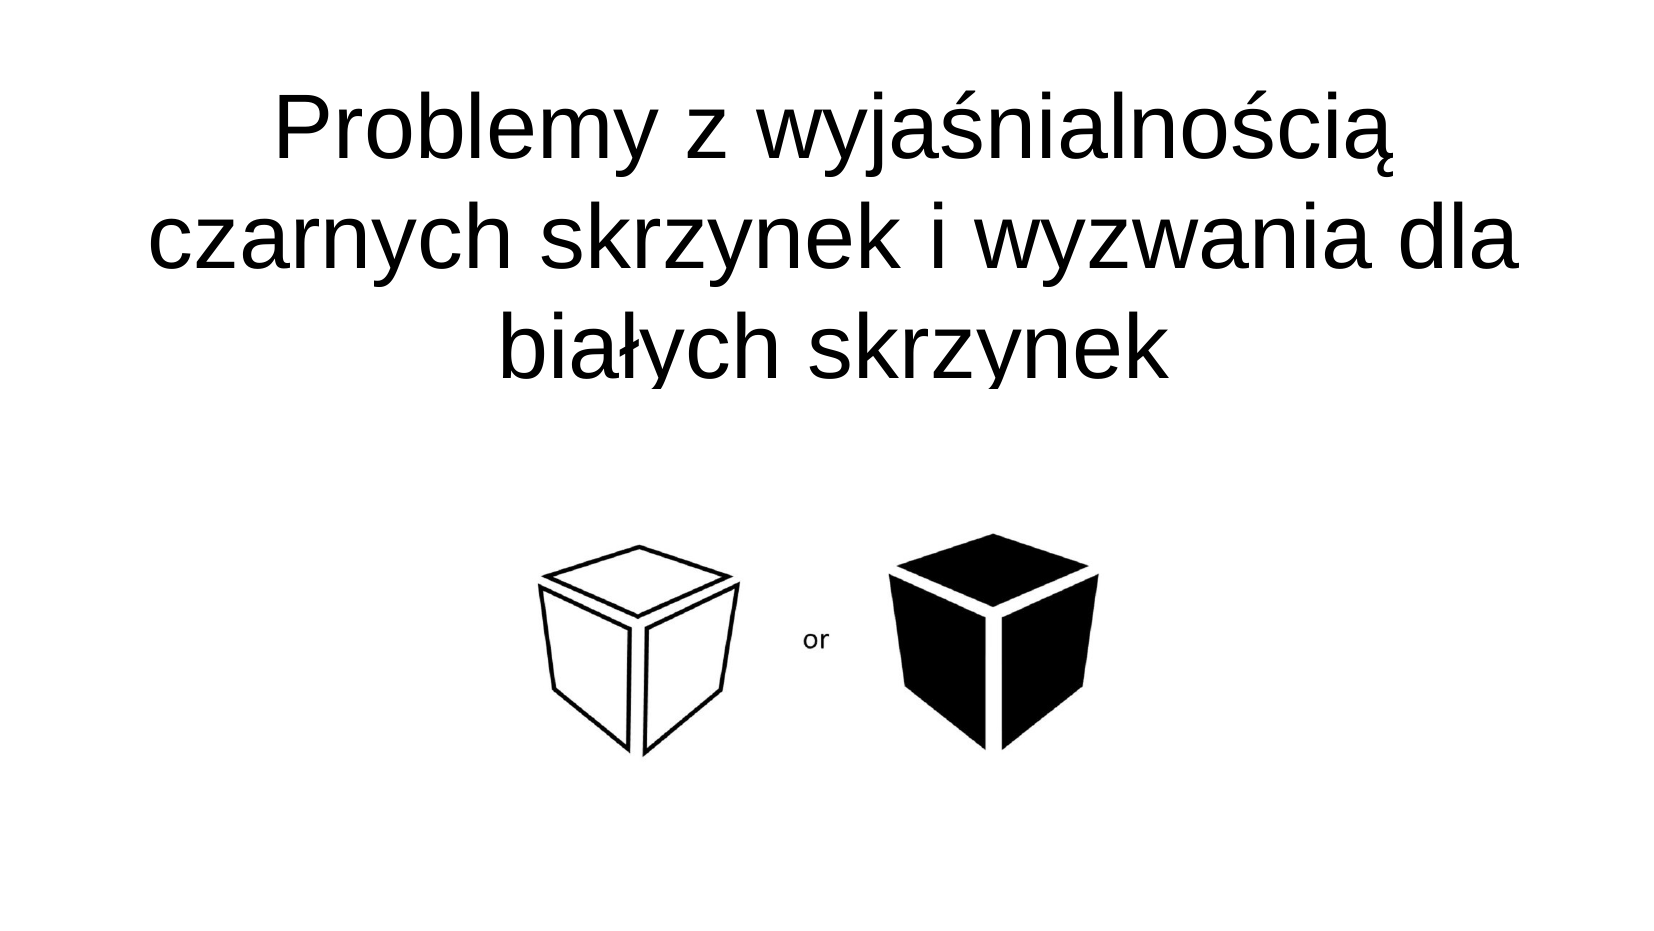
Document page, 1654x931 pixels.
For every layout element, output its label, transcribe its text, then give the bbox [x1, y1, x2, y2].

picture [360, 389, 1276, 905]
title Problemy z wyjaśnialnością czarnych skrzynek i wyzwania dla białych skrzynek [90, 67, 1579, 376]
